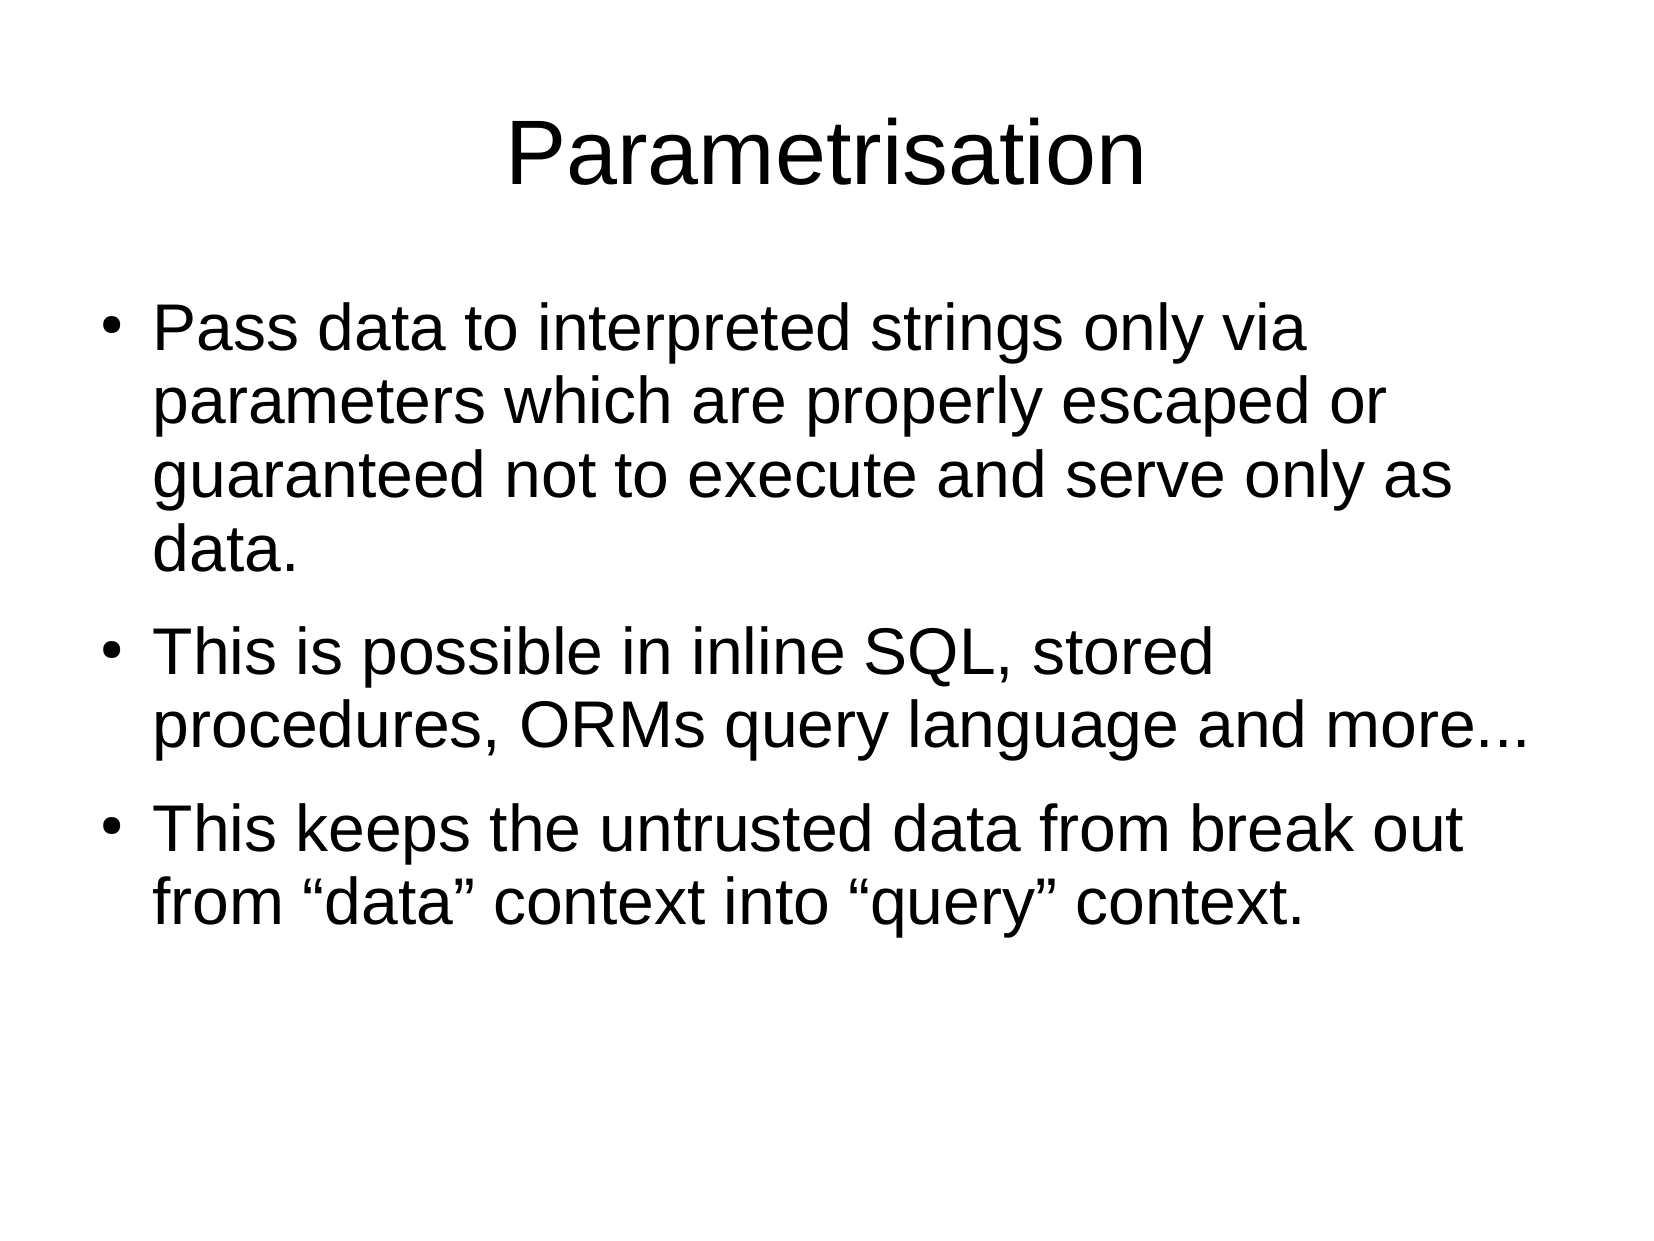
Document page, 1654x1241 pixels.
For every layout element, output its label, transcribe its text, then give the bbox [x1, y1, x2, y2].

list Pass data to interpreted strings only via parameters which are properly escaped or guaranteed not to execute and serve only as data. This is possible in inline SQL, stored procedures, ORMs query language and more... This keeps the untrusted data from break out from “data” context into “query” context. [82, 290, 1538, 1010]
title Parametrisation [82, 49, 1571, 257]
